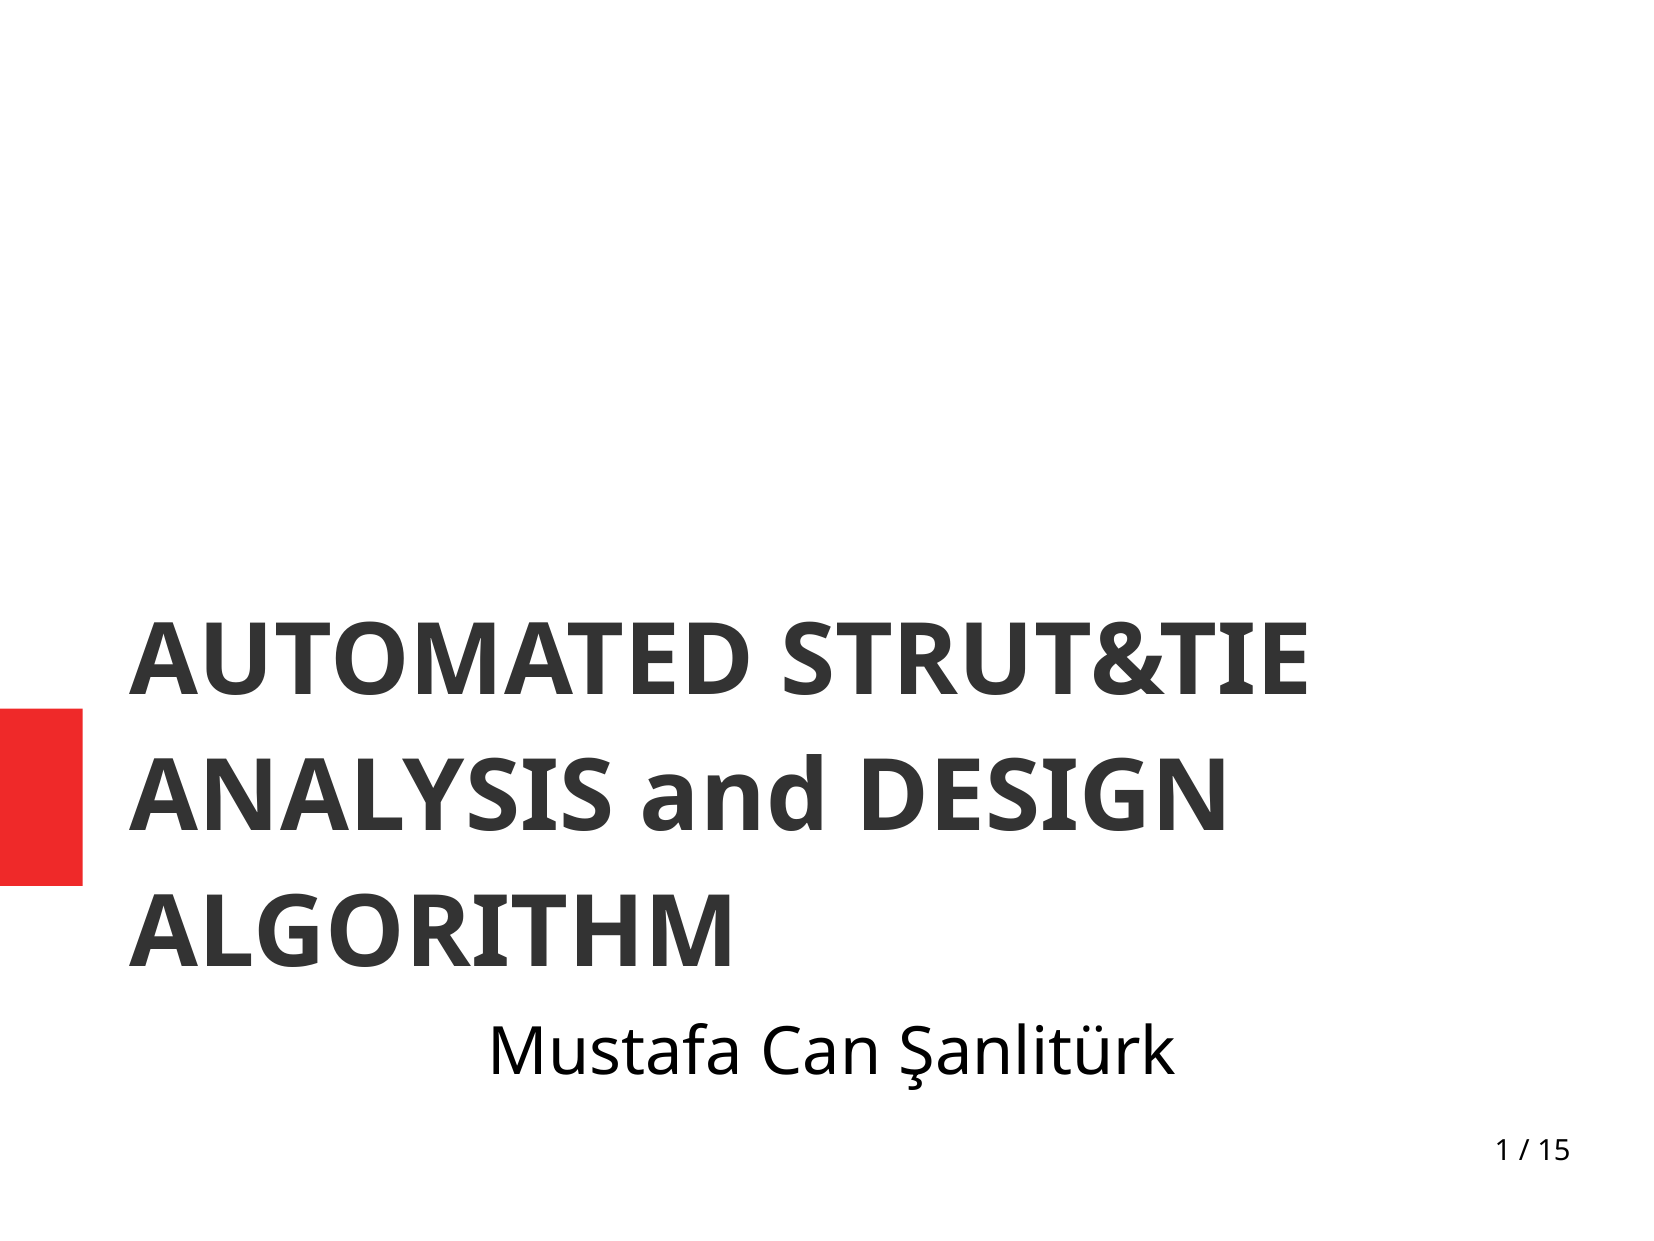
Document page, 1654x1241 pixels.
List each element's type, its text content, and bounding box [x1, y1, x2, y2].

title AUTOMATED STRUT&TIE ANALYSIS and DESIGN ALGORITHM [129, 616, 1536, 966]
subtitle Mustafa Can Şanlitürk [129, 968, 1536, 1130]
